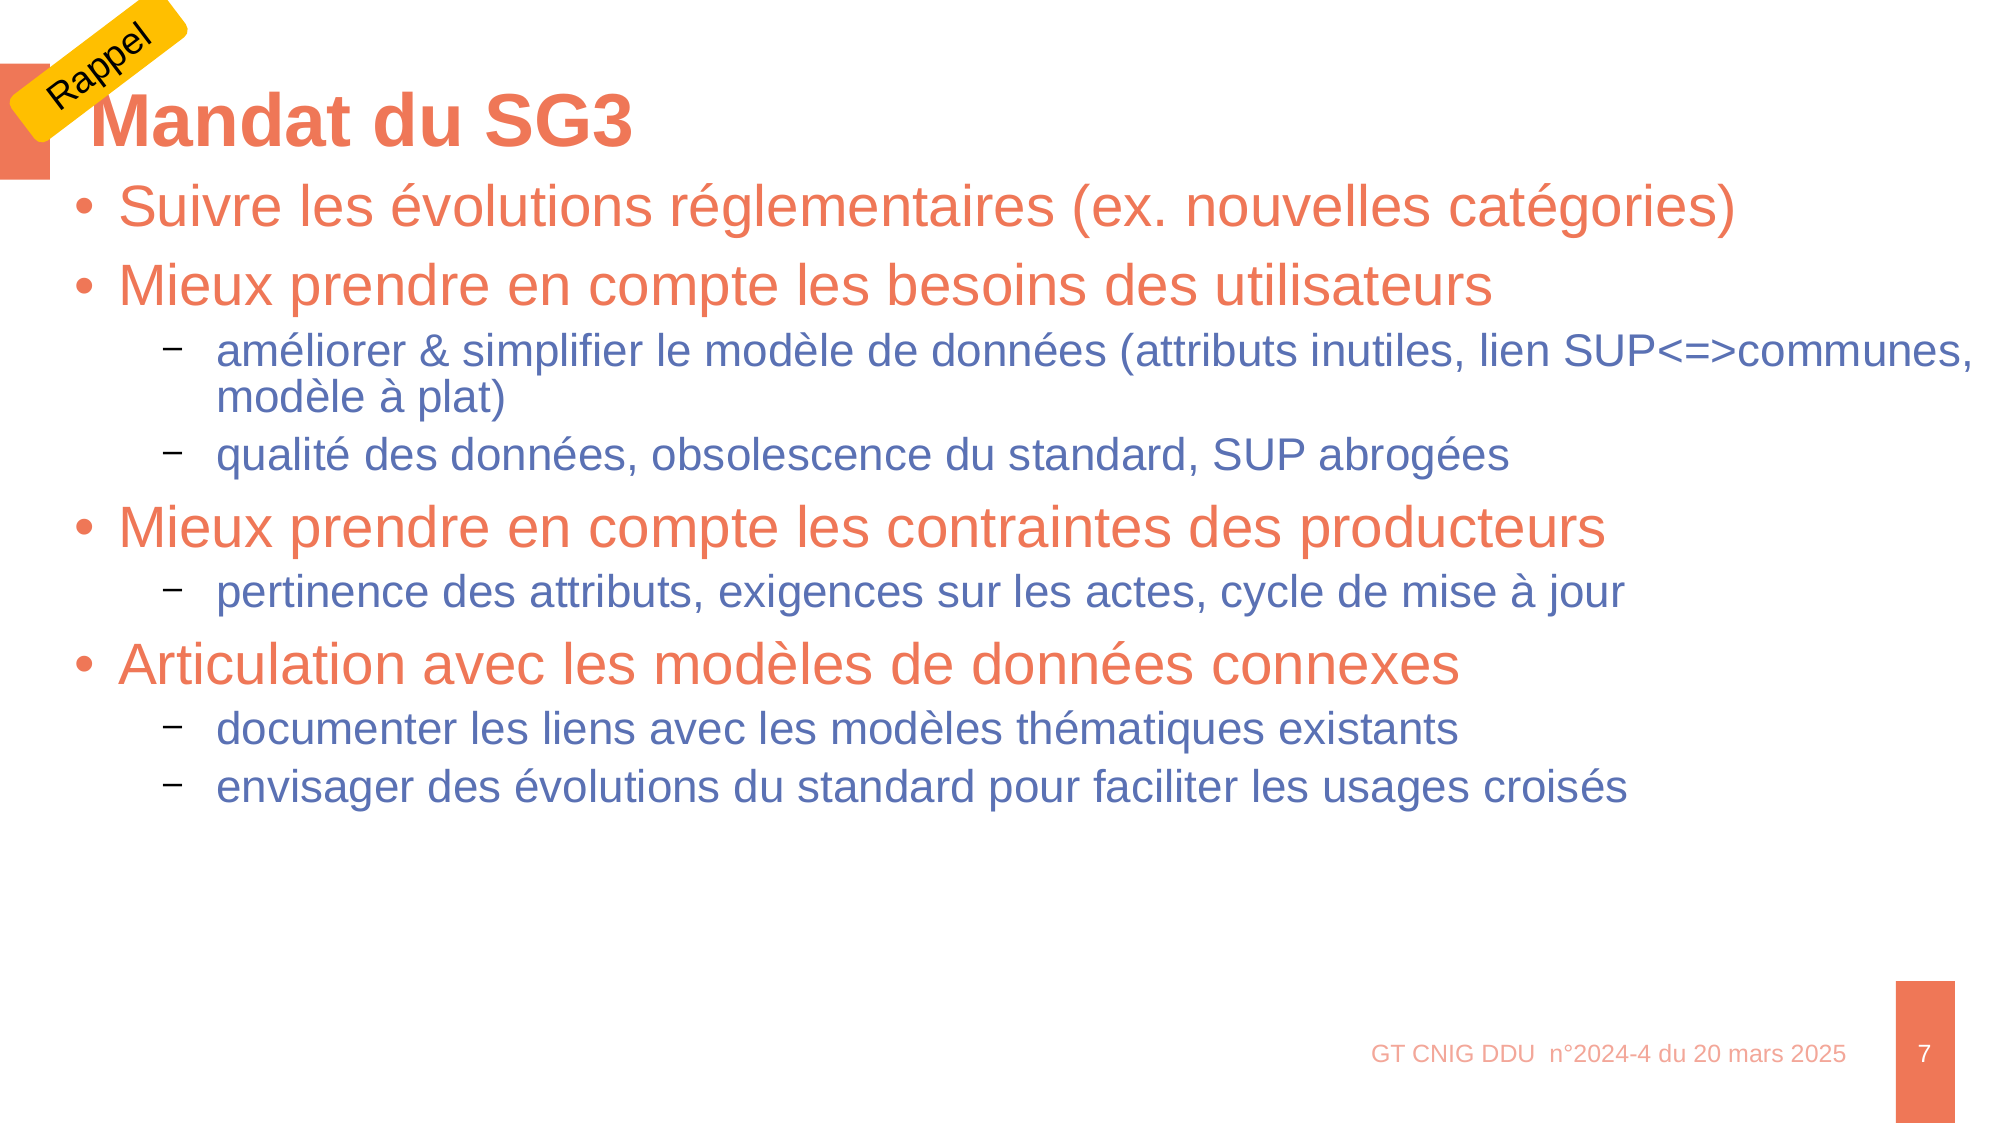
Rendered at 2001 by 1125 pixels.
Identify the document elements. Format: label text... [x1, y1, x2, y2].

text_box Rappel [9, 0, 188, 143]
title Mandat du SG3 [74, 70, 1863, 174]
list Suivre les évolutions réglementaires (ex. nouvelles catégories) Mieux prendre en compte les besoins des utilisateurs améliorer & simplifier le modèle de données (attributs inutiles, lien SUP<=>communes, modèle à plat) qualité des données, obsolescence du standard, SUP abrogées Mieux prendre en compte les contraintes des producteurs pertinence des attributs, exigences sur les actes, cycle de mise à jour Articulation avec les modèles de données connexes documenter les liens avec les modèles thématiques existants envisager des évolutions du standard pour faciliter les usages croisés [74, 179, 1979, 813]
